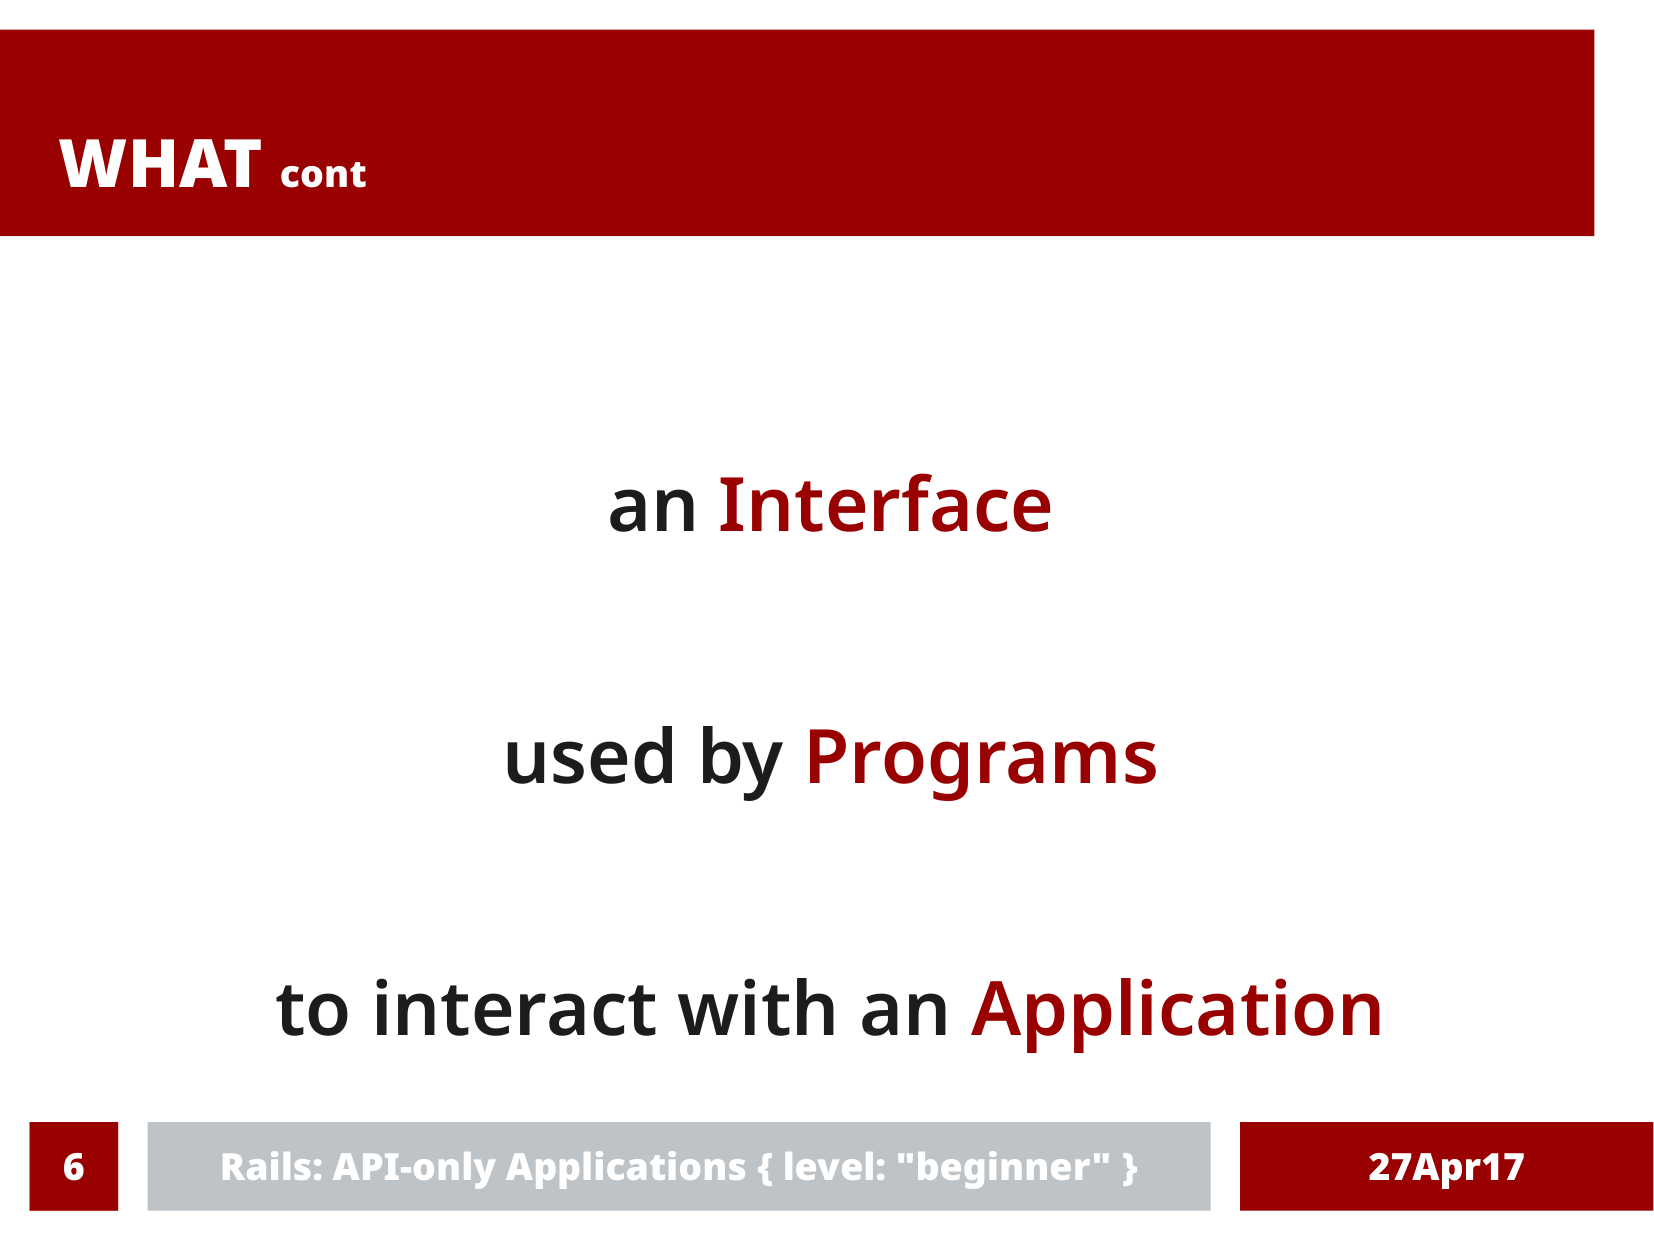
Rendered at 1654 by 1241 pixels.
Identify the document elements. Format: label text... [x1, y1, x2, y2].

title WHAT cont [59, 59, 1595, 207]
list an Interface used by Programs to interact with an Application [59, 324, 1565, 1093]
